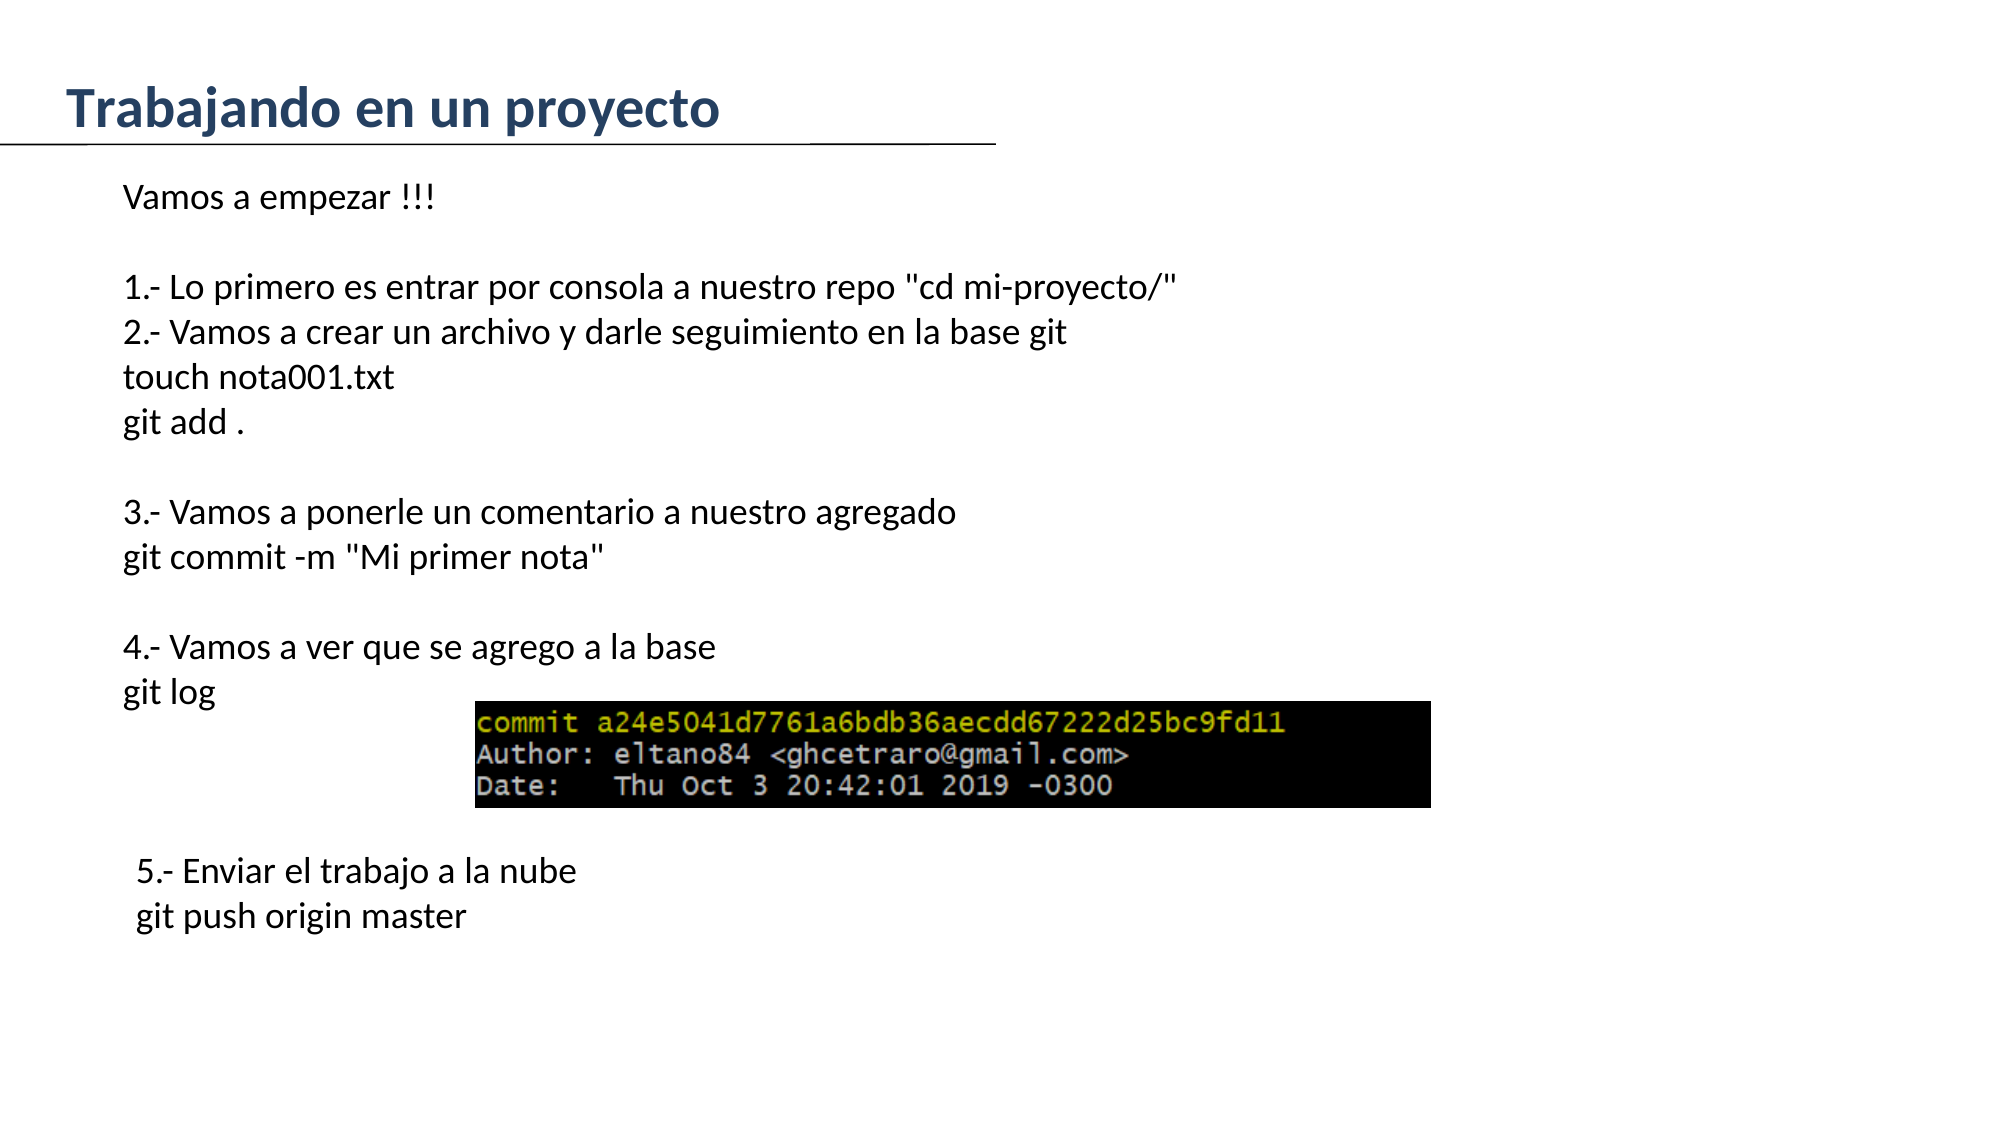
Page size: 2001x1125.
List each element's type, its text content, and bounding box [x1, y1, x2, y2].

picture [475, 720, 1431, 808]
text_box Trabajando en un proyecto [51, 61, 1057, 147]
text_box Vamos a empezar !!! 1.- Lo primero es entrar por consola a nuestro repo "cd mi-proyecto/" 2.- Vamos a crear un archivo y darle seguimiento en la base git touch nota001.txt git add . 3.- Vamos a ponerle un comentario a nuestro agregado git commit -m "Mi primer nota" 4.- Vamos a ver que se agrego a la base git log [108, 164, 1715, 720]
text_box 5.- Enviar el trabajo a la nube git push origin master [121, 838, 1121, 944]
